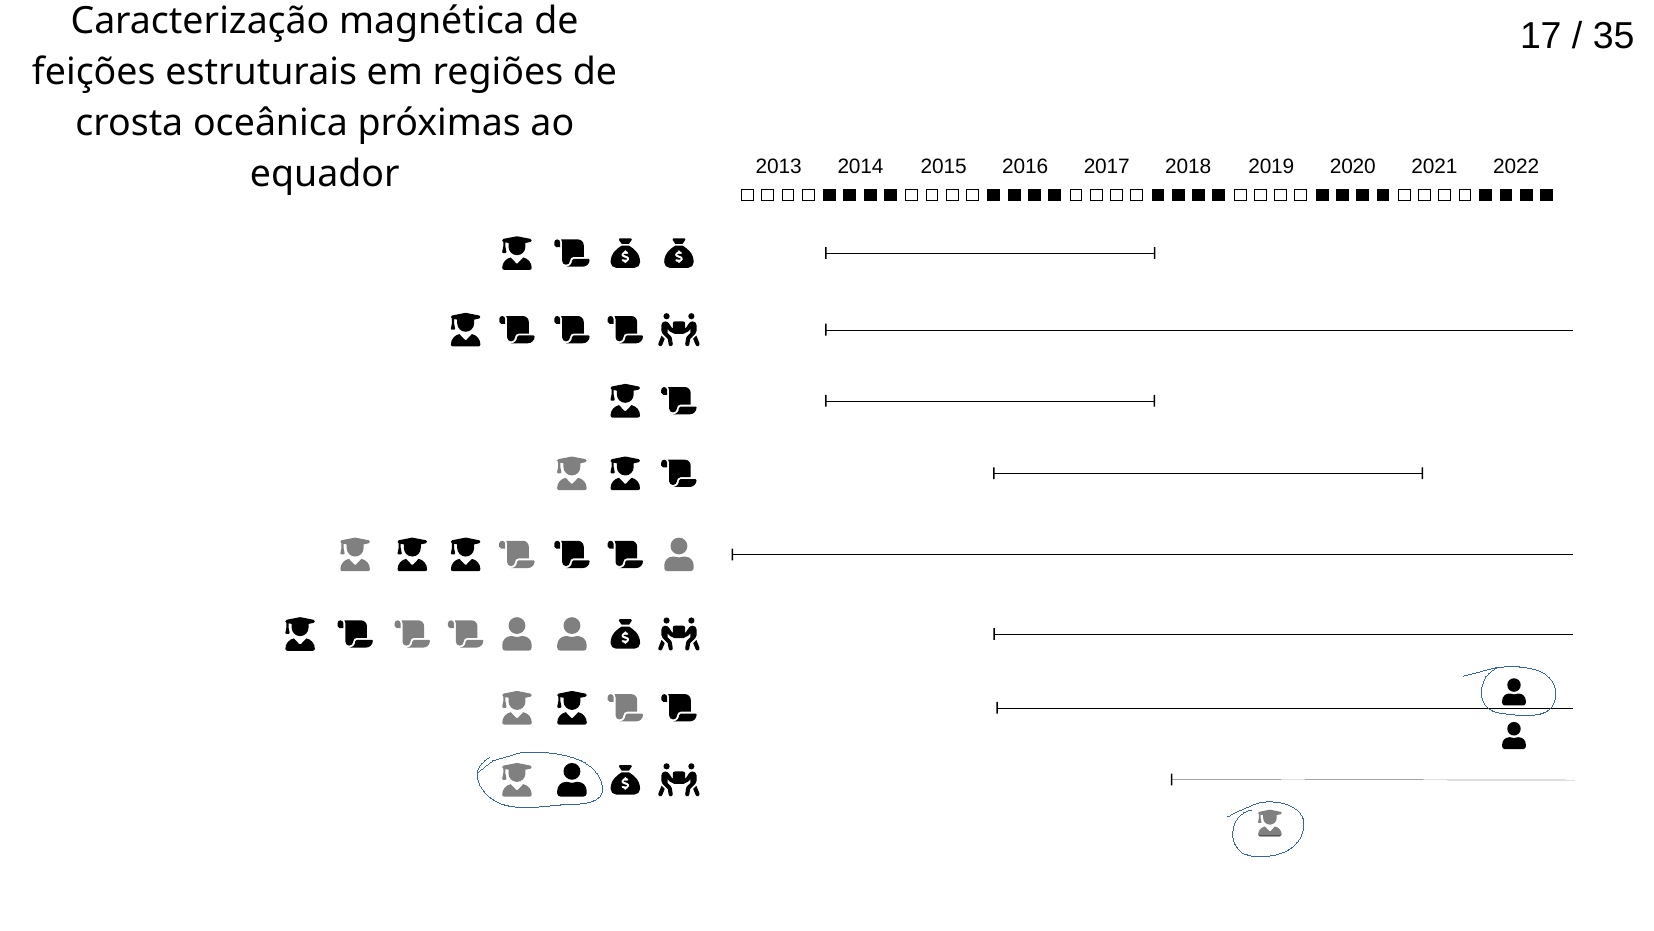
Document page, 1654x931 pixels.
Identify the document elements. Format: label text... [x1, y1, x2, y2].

text_box <number> / 35 [1375, 0, 1654, 71]
picture [499, 313, 535, 346]
text_box [843, 189, 856, 201]
text_box [1257, 806, 1284, 836]
text_box [1234, 189, 1247, 201]
text_box [1418, 189, 1431, 201]
text_box [1316, 189, 1329, 201]
text_box 2018 [1150, 147, 1227, 186]
text_box [1459, 189, 1471, 201]
text_box [1377, 189, 1389, 201]
picture [1502, 721, 1526, 750]
text_box [659, 534, 698, 577]
text_box [987, 189, 1000, 201]
picture [557, 690, 587, 725]
text_box [1520, 189, 1533, 201]
picture [397, 537, 428, 572]
text_box 2022 [1478, 147, 1555, 186]
text_box [761, 189, 774, 201]
picture [610, 619, 641, 649]
picture [607, 313, 644, 346]
text_box [552, 611, 591, 654]
text_box [446, 611, 485, 654]
text_box 2019 [1233, 147, 1310, 186]
text_box [1070, 189, 1082, 201]
text_box [802, 189, 815, 201]
text_box [1479, 189, 1492, 201]
picture [661, 457, 697, 489]
text_box [497, 758, 536, 801]
text_box [1008, 189, 1021, 201]
picture [610, 456, 641, 491]
text_box [741, 189, 754, 201]
text_box 2017 [1068, 147, 1145, 186]
text_box 2015 [905, 147, 982, 186]
text_box [1356, 189, 1369, 201]
text_box [1438, 189, 1451, 201]
text_box [1398, 189, 1411, 201]
text_box Caracterização magnética de feições estruturais em regiões de crosta oceânica próximas ao equador [11, 33, 638, 159]
text_box [864, 189, 877, 201]
text_box 2020 [1315, 147, 1391, 186]
text_box [499, 532, 538, 575]
text_box [926, 189, 938, 201]
text_box [1172, 189, 1185, 201]
picture [658, 313, 700, 347]
picture [661, 385, 697, 417]
picture [554, 538, 590, 571]
text_box [333, 532, 372, 575]
picture [607, 538, 644, 571]
text_box [1048, 189, 1061, 201]
picture [502, 236, 532, 270]
text_box [606, 685, 644, 728]
picture [658, 763, 700, 797]
picture [664, 238, 694, 268]
picture [285, 617, 315, 651]
picture [610, 765, 641, 795]
picture [610, 383, 641, 418]
text_box 2014 [822, 147, 899, 186]
picture [557, 762, 587, 797]
text_box [497, 685, 536, 728]
text_box 2016 [987, 147, 1064, 186]
text_box [1192, 189, 1205, 201]
text_box [393, 611, 432, 654]
picture [450, 537, 481, 572]
text_box [1212, 189, 1225, 201]
picture [450, 312, 481, 347]
text_box [1274, 189, 1287, 201]
picture [337, 618, 373, 650]
picture [610, 238, 641, 268]
text_box [1540, 189, 1553, 201]
text_box [1028, 189, 1041, 201]
text_box [1110, 189, 1123, 201]
picture [1502, 678, 1526, 706]
picture [554, 237, 590, 269]
text_box [782, 189, 794, 201]
text_box [1254, 189, 1267, 201]
text_box [1130, 189, 1143, 201]
text_box [823, 189, 836, 201]
picture [658, 617, 700, 651]
text_box [1152, 189, 1164, 201]
picture [554, 313, 590, 346]
text_box [966, 189, 979, 201]
text_box [1294, 189, 1307, 201]
text_box [884, 189, 897, 201]
text_box [497, 611, 536, 654]
text_box [946, 189, 959, 201]
text_box 2013 [740, 147, 817, 186]
text_box 2021 [1396, 147, 1473, 186]
text_box [550, 450, 589, 493]
text_box [1500, 189, 1512, 201]
picture [661, 692, 697, 724]
text_box [905, 189, 918, 201]
text_box [1090, 189, 1103, 201]
text_box [1336, 189, 1349, 201]
